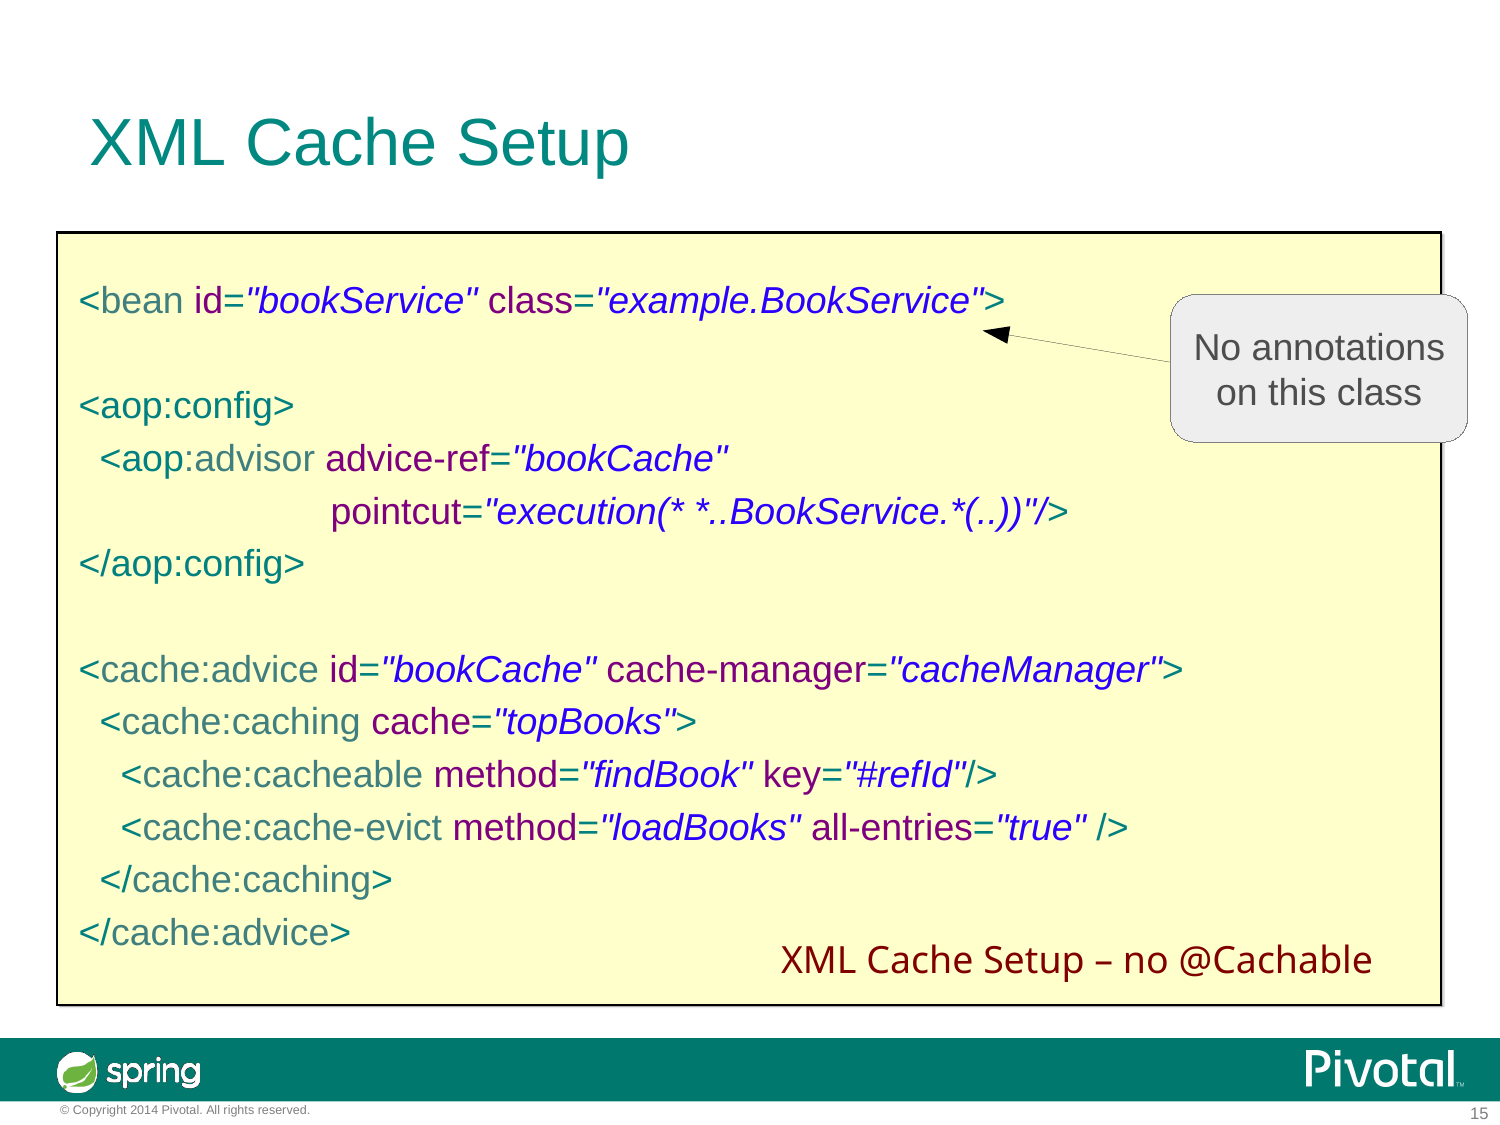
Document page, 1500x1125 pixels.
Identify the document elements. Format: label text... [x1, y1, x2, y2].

text_box No annotations on this class [1170, 294, 1468, 443]
title XML Cache Setup [75, 45, 1426, 233]
picture [32, 1041, 210, 1103]
text_box XML Cache Setup – no @Cachable [766, 929, 1443, 990]
text_box <bean id="bookService" class="example.BookService"> <aop:config> <aop:advisor advice-ref="bookCache" pointcut="execution(* *..BookService.*(..))"/> </aop:config> <cache:advice id="bookCache" cache-manager="cacheManager"> <cache:caching cache="topBooks"> <cache:cacheable method="findBook" key="#refId"/> <cache:cache-evict method="loadBooks" all-entries="true" /> </cache:caching> </cache:advice> [57, 232, 1442, 1005]
picture [1306, 1050, 1464, 1087]
